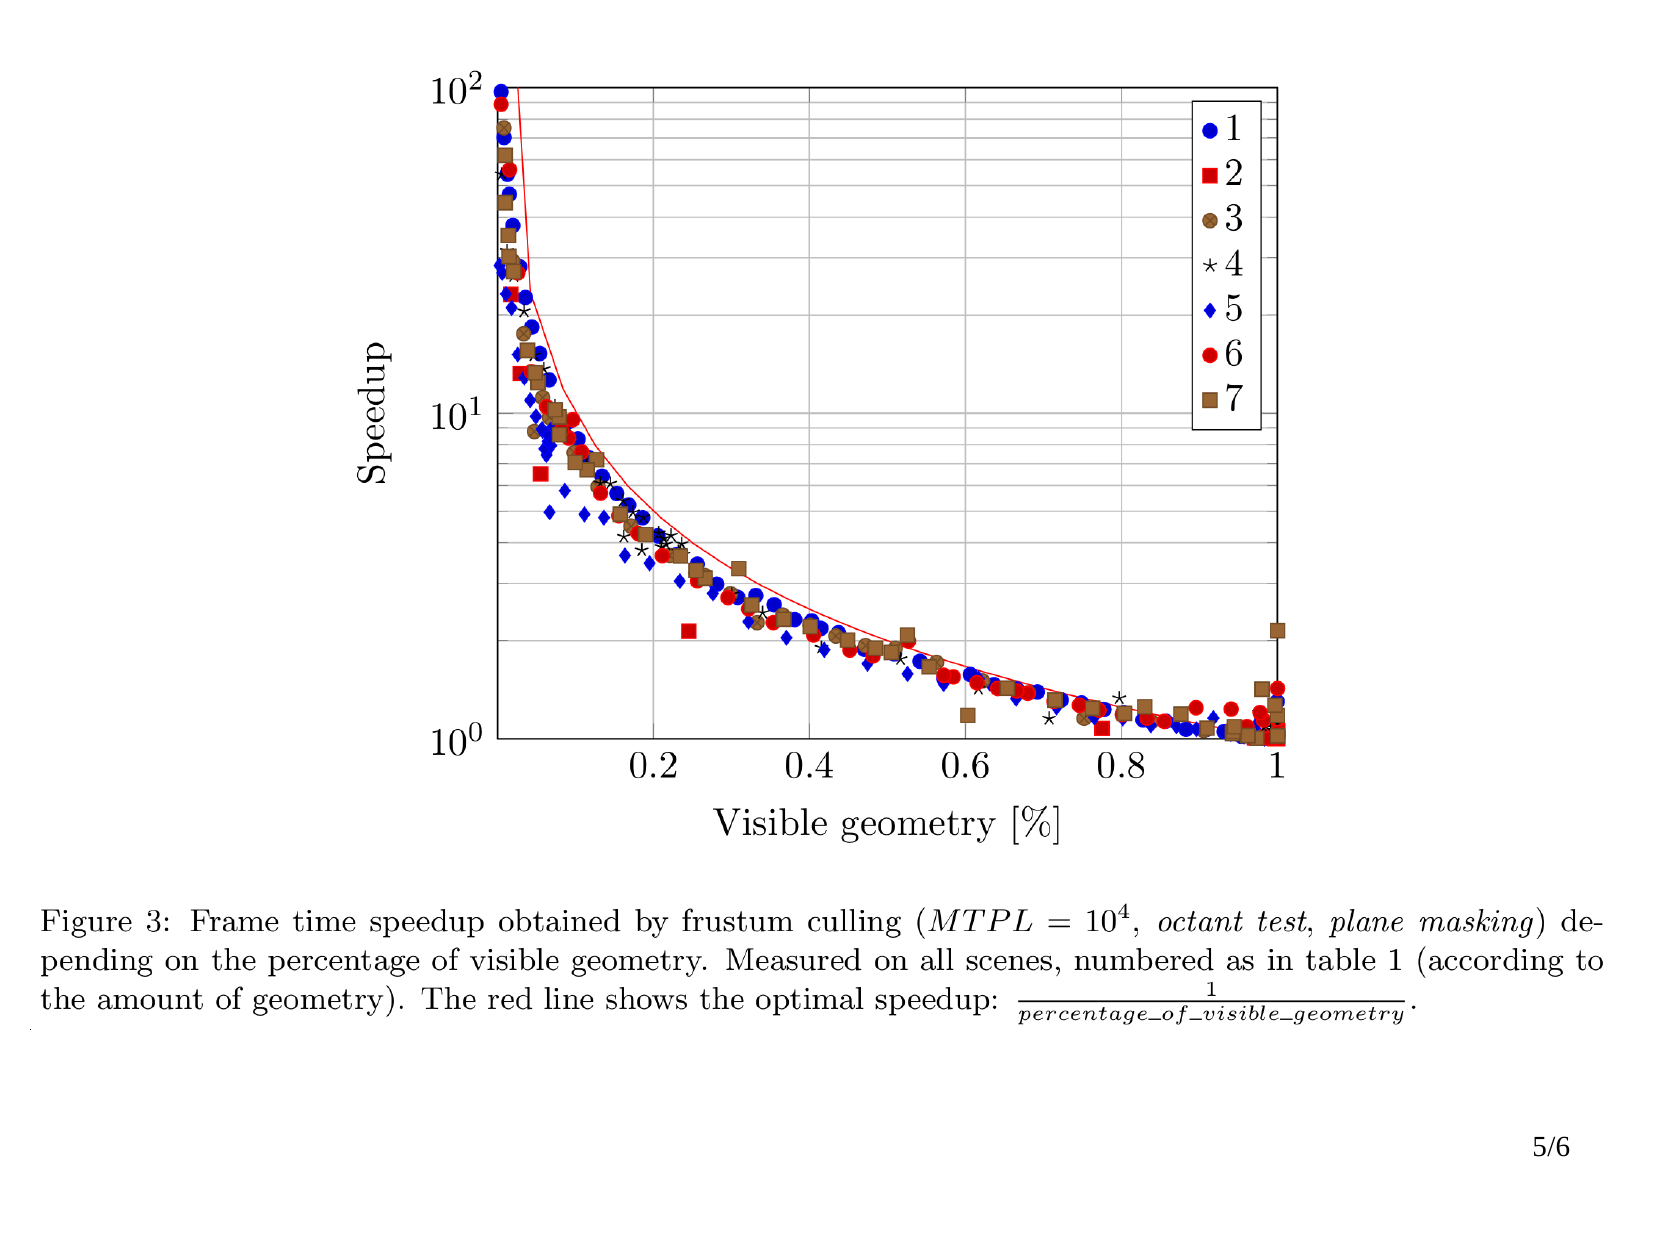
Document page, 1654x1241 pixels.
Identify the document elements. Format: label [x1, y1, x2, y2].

picture [30, 59, 1610, 1030]
